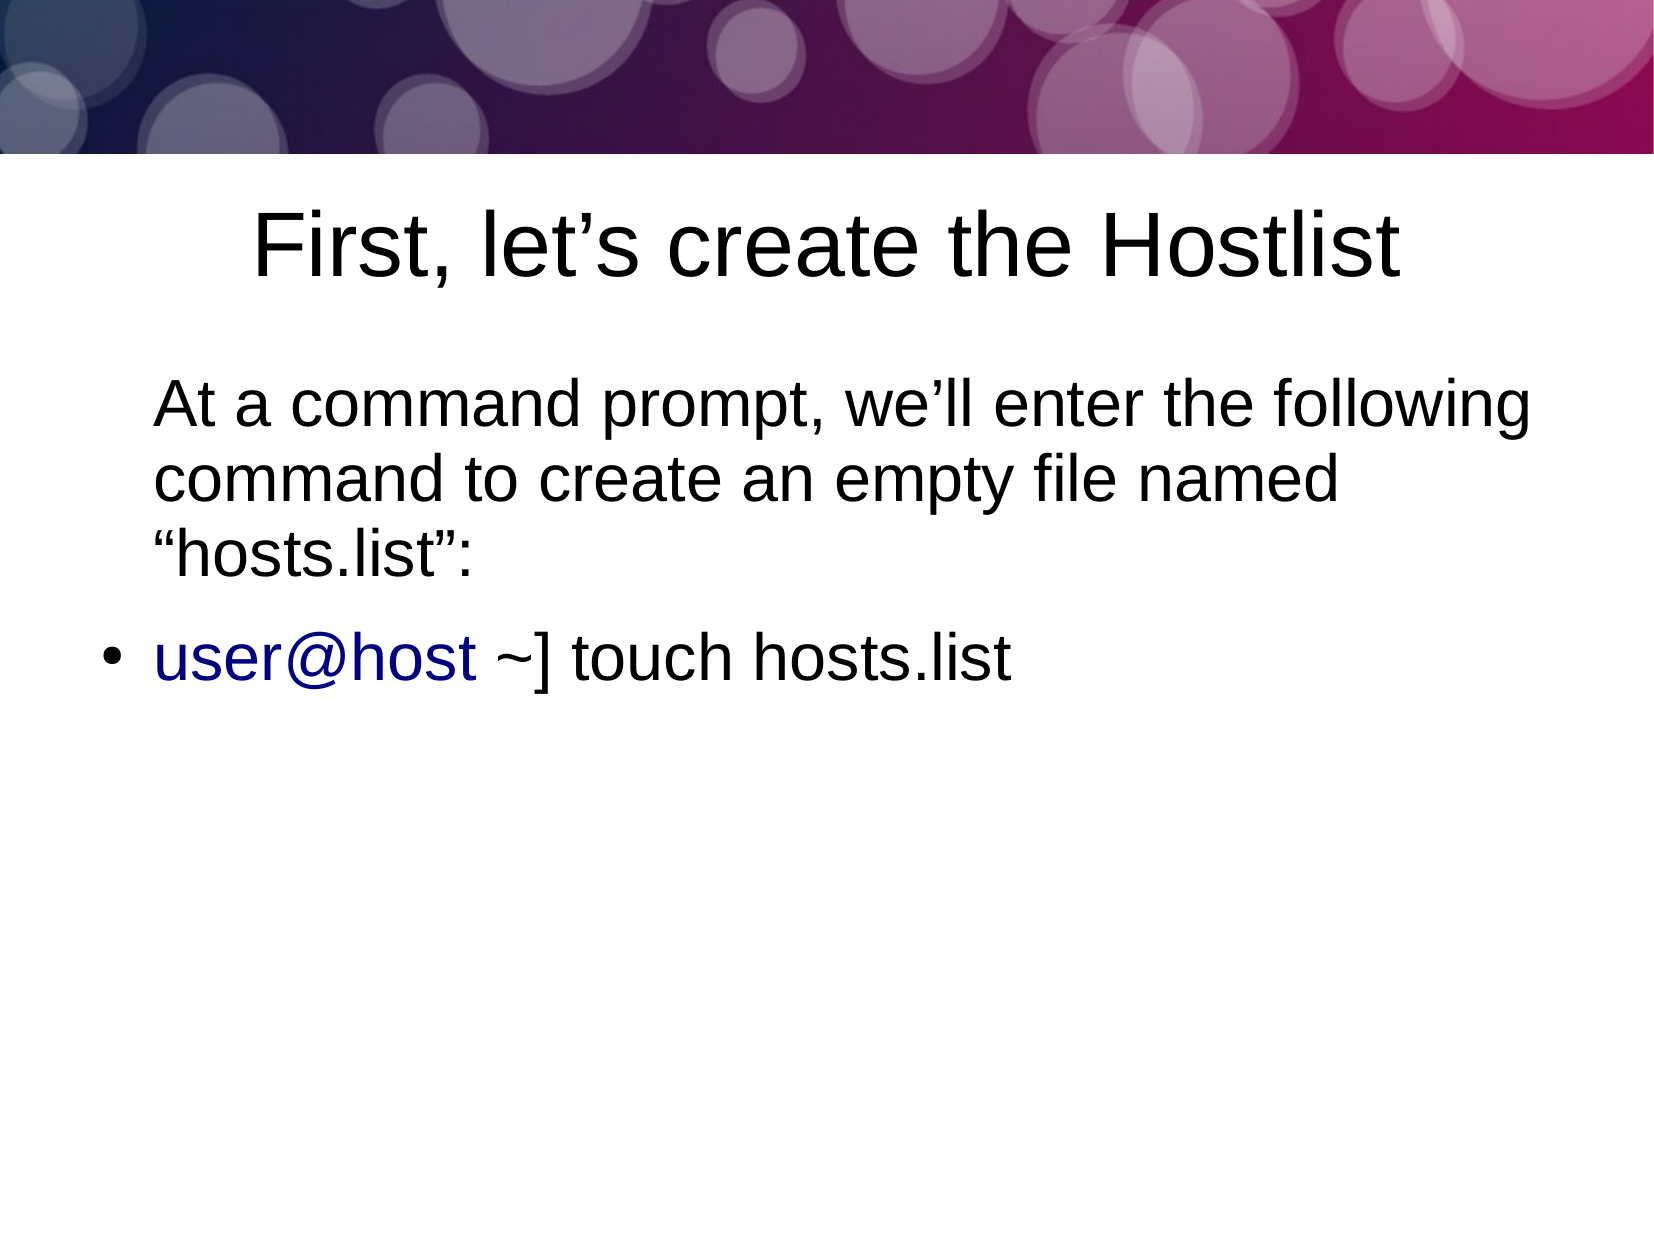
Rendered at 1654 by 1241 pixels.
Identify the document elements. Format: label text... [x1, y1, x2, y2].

picture [0, 0, 1654, 154]
title First, let’s create the Hostlist [82, 159, 1571, 331]
list At a command prompt, we’ll enter the following command to create an empty file named “hosts.list”: user@host ~] touch hosts.list [82, 366, 1571, 1087]
